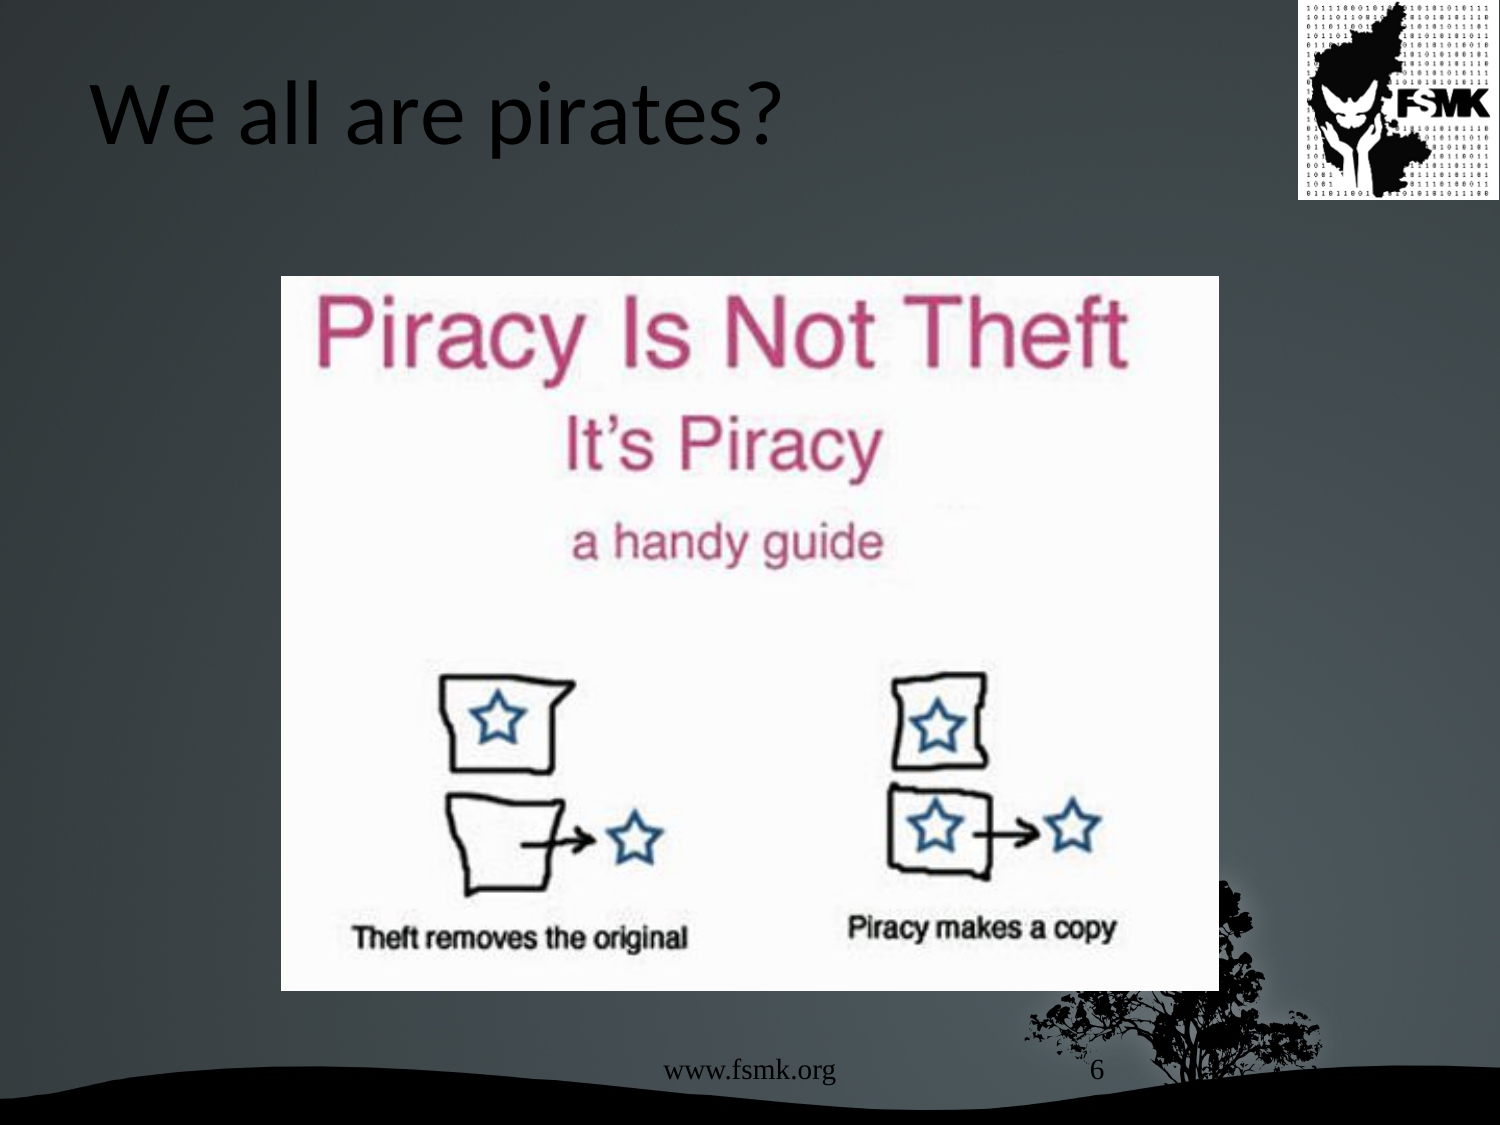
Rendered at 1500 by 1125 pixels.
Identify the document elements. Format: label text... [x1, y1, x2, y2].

text_box www.fsmk.org [512, 1042, 988, 1103]
picture [0, 0, 1500, 1125]
title We all are pirates? [75, 45, 1425, 233]
text_box <number> [1074, 1042, 1425, 1103]
